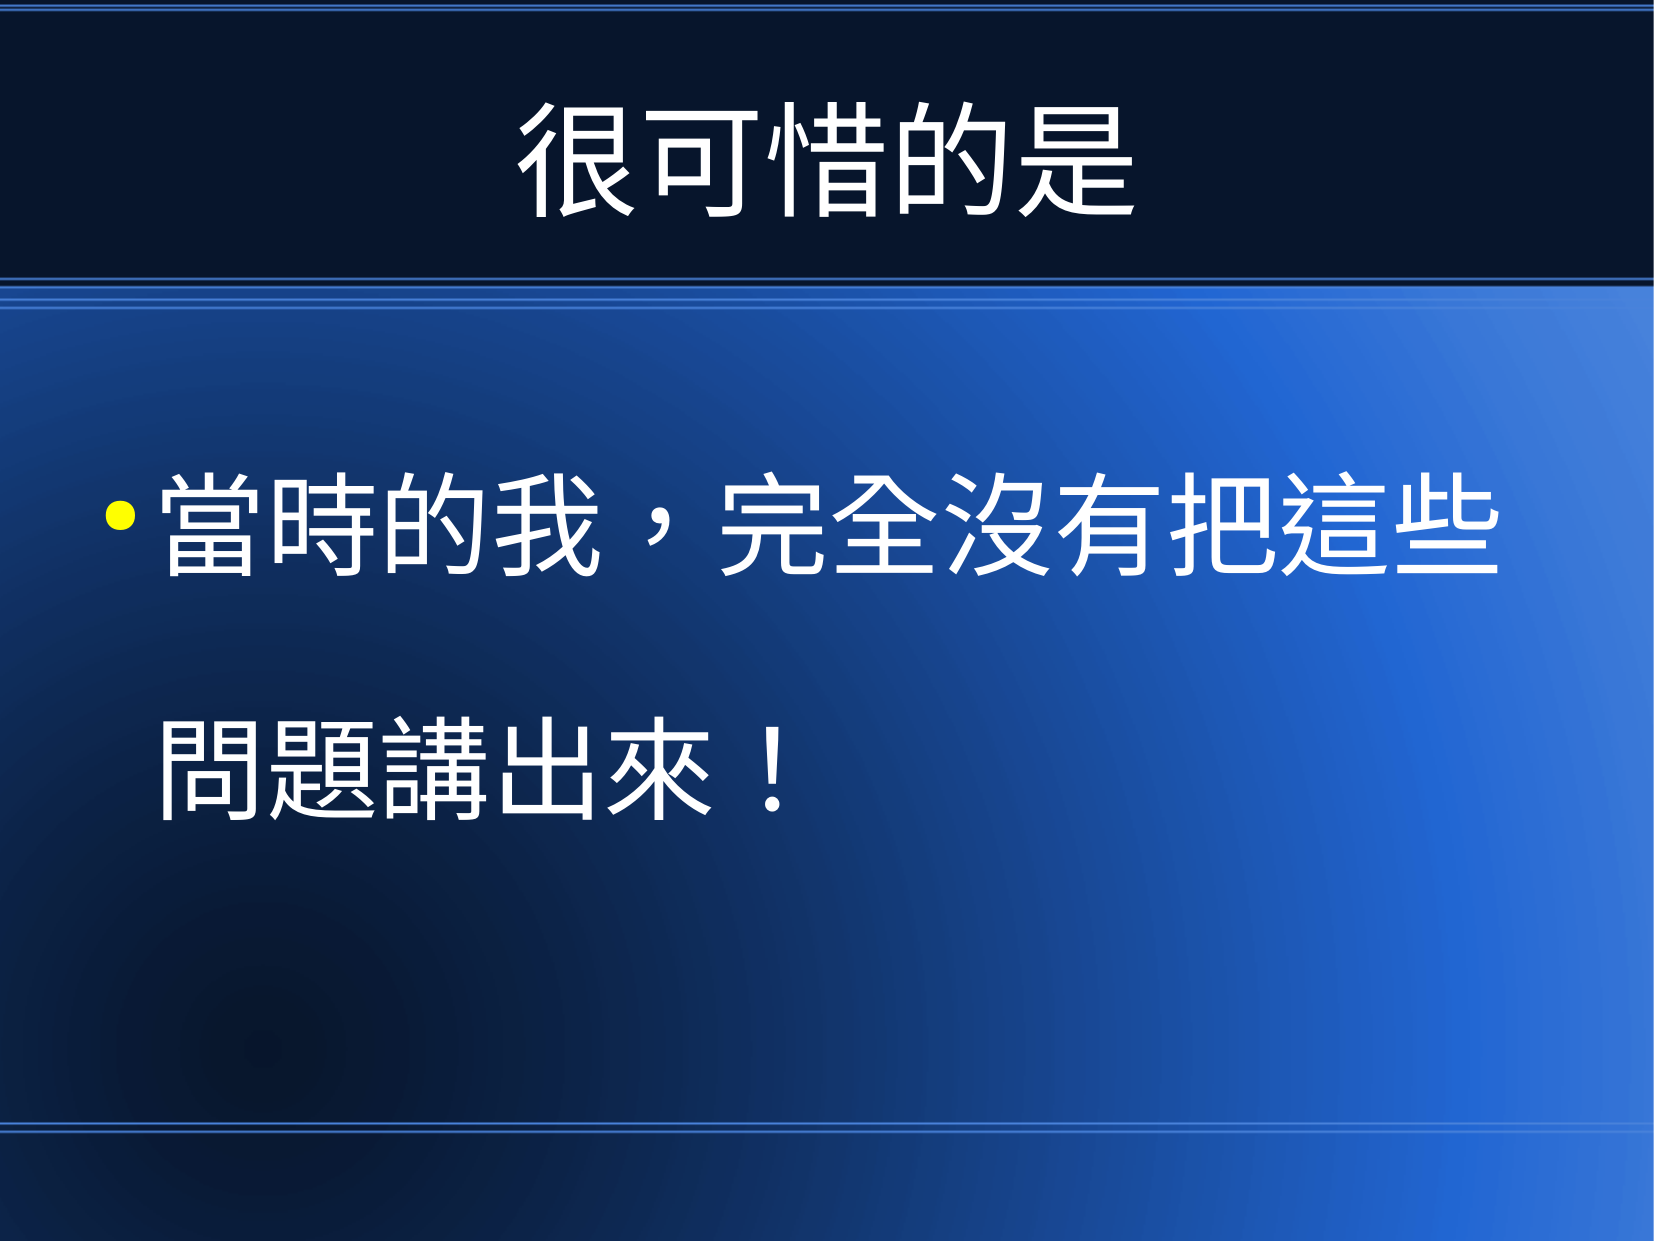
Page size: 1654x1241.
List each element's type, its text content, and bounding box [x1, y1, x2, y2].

title 很可惜的是 [82, 49, 1571, 257]
list 當時的我，完全沒有把這些問題講出來！ [82, 355, 1571, 1241]
picture [0, 0, 1654, 1241]
